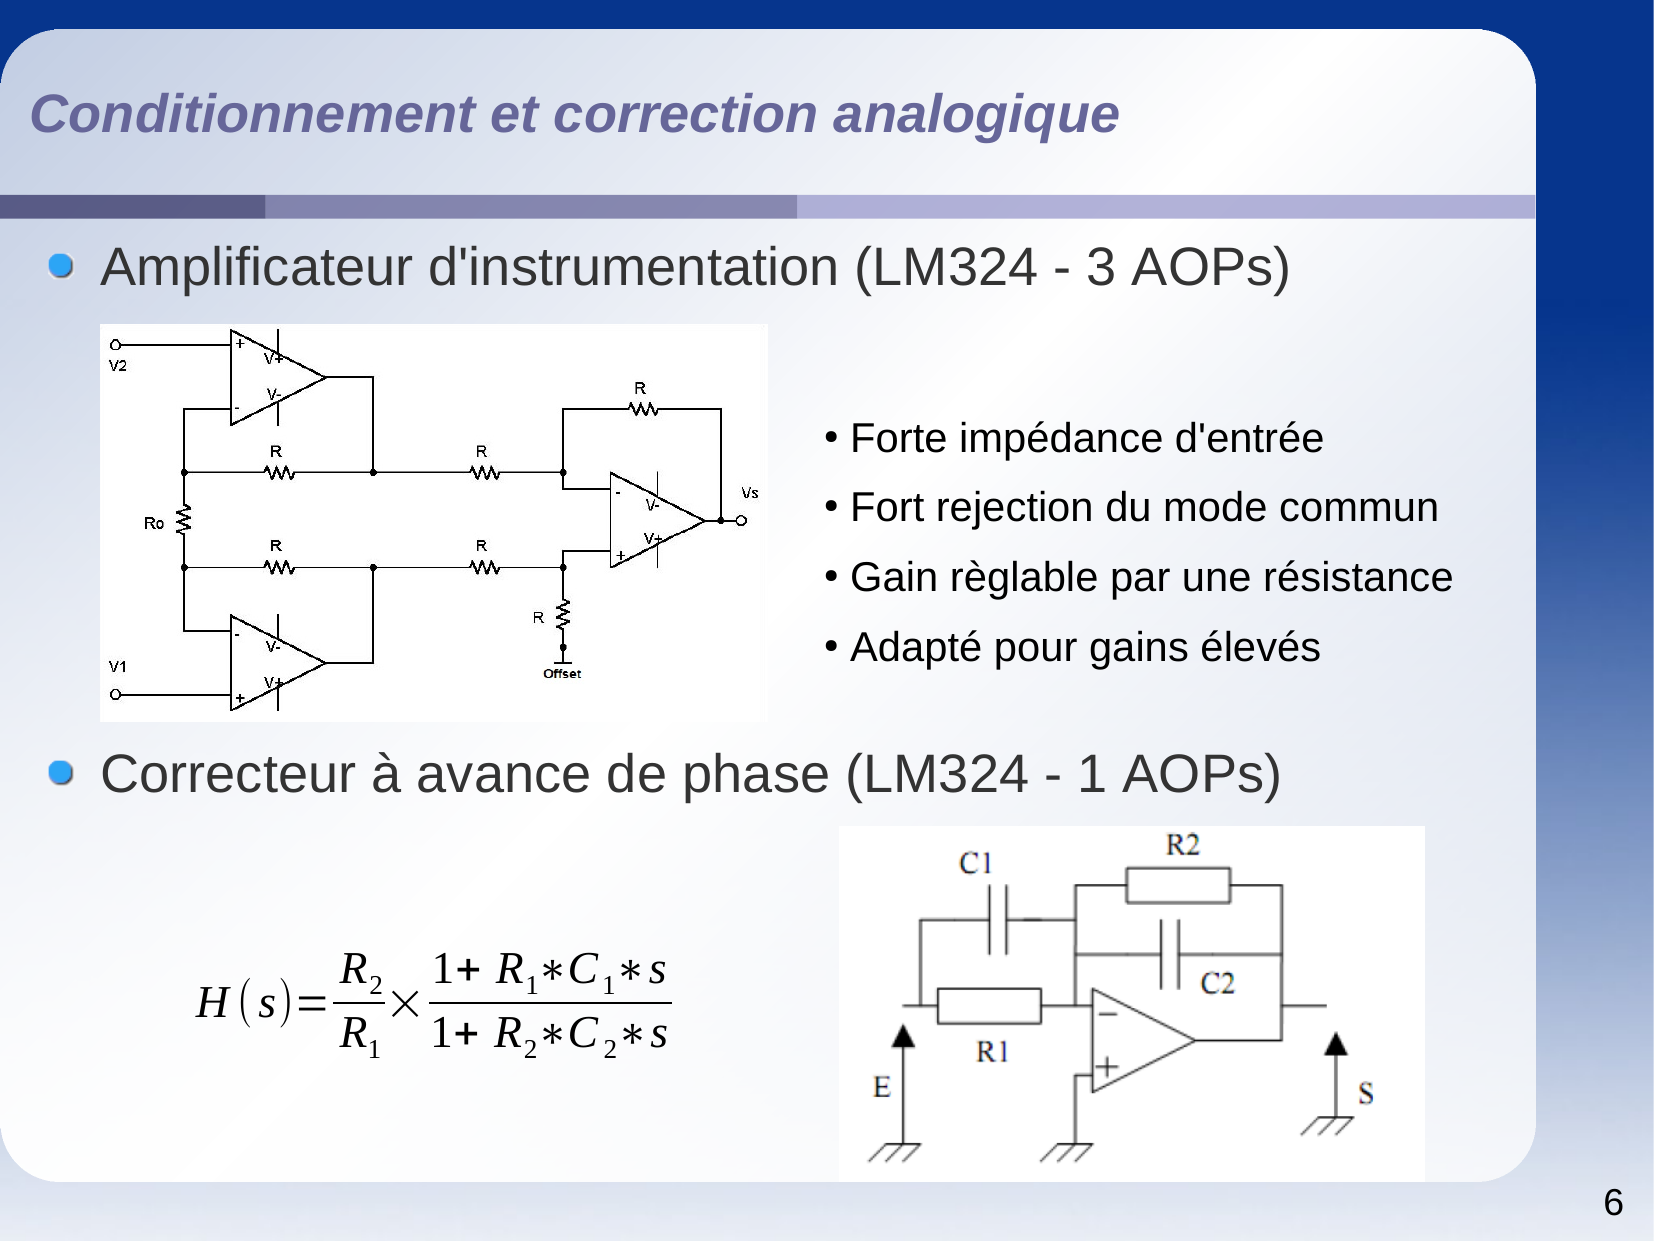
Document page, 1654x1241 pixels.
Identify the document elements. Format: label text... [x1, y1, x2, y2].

picture [100, 324, 768, 722]
title Conditionnement et correction analogique [29, 49, 1506, 178]
picture [0, 0, 1654, 1241]
text_box Forte impédance d'entrée Fort rejection du mode commun Gain règlable par une résistance Adapté pour gains élevés [809, 383, 1489, 656]
list Amplificateur d'instrumentation (LM324 - 3 AOPs) Correcteur à avance de phase (LM324 - 1 AOPs) [29, 236, 1506, 1152]
chart [186, 942, 680, 1066]
